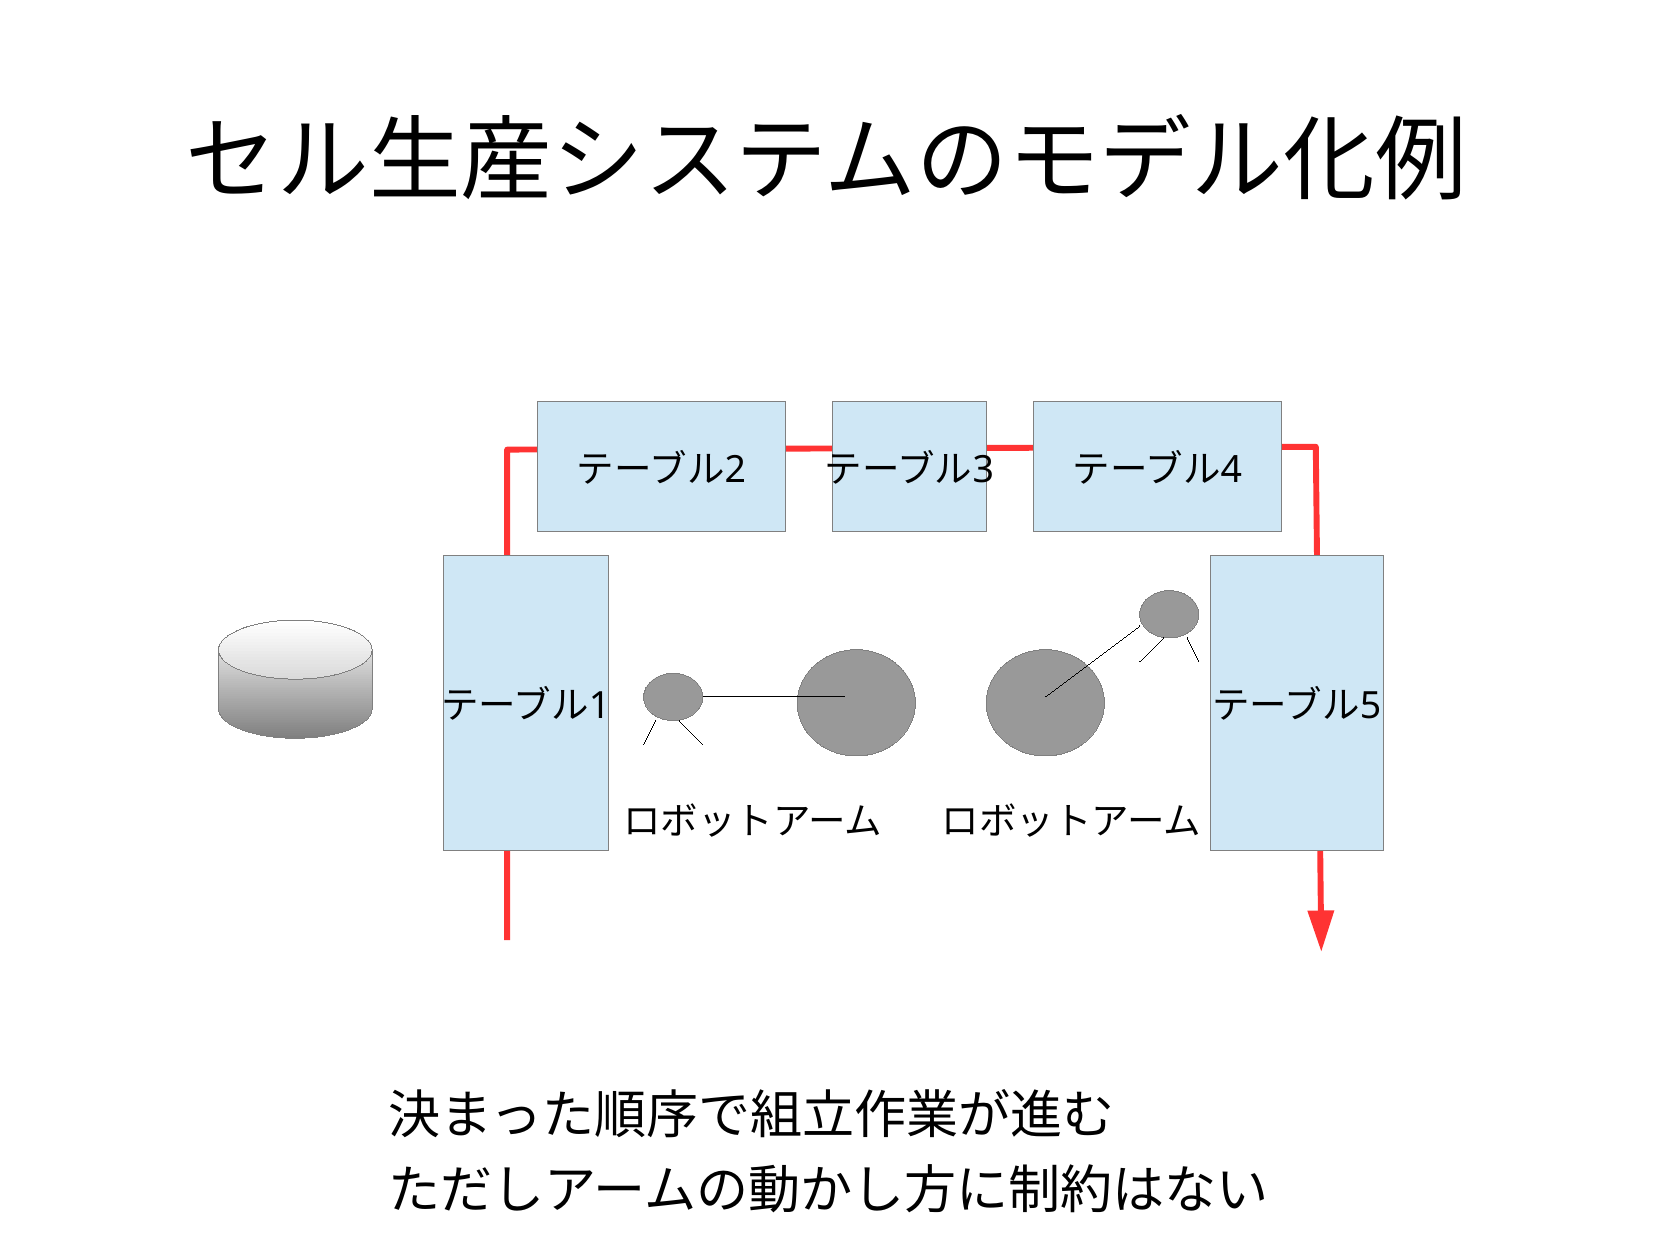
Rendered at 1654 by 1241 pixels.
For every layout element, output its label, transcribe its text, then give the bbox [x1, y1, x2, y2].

text_box 決まった順序で組立作業が進む ただしアームの動かし方に制約はない [373, 1065, 1604, 1185]
text_box [218, 651, 373, 739]
text_box テーブル5 [1210, 555, 1384, 851]
text_box テーブル3 [832, 401, 987, 532]
text_box [643, 673, 703, 721]
text_box ロボットアーム [927, 783, 1235, 837]
text_box テーブル1 [443, 555, 609, 851]
text_box ベース2 [218, 620, 373, 680]
text_box テーブル4 [1033, 401, 1282, 532]
text_box ロボットアーム [608, 783, 916, 837]
text_box [797, 649, 916, 756]
text_box [1139, 590, 1199, 638]
text_box [986, 649, 1105, 756]
text_box テーブル2 [537, 401, 786, 532]
title セル生産システムのモデル化例 [82, 49, 1571, 257]
